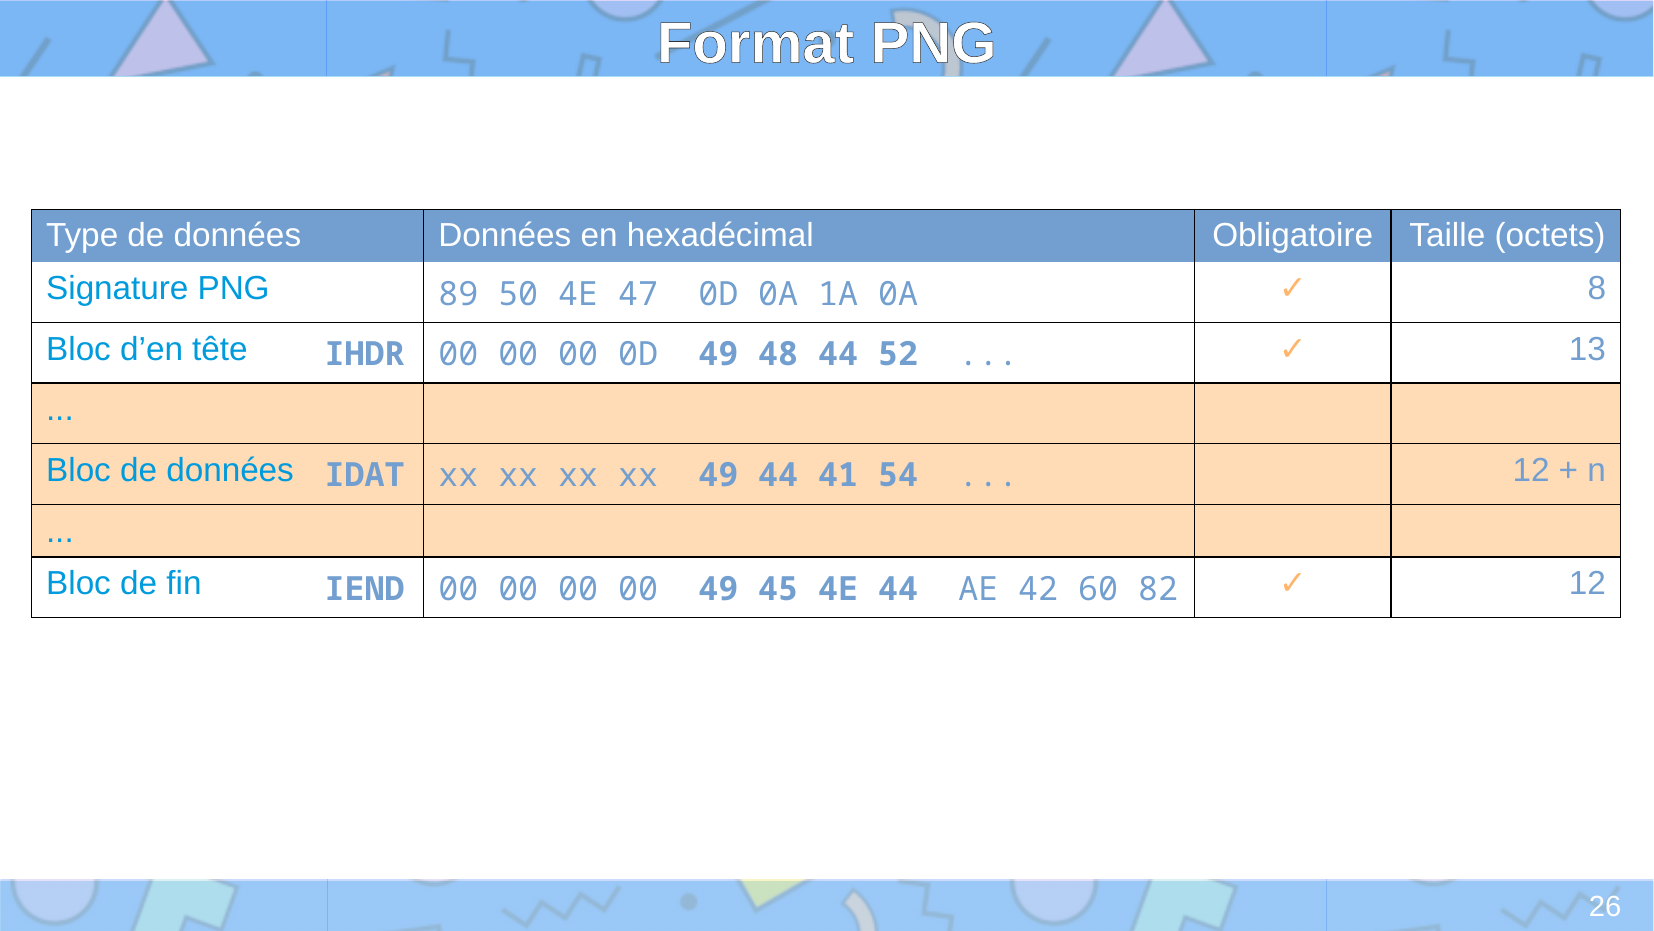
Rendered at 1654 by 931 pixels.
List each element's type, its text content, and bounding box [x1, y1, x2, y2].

title Format PNG [59, 3, 1595, 82]
table_cell [310, 262, 423, 322]
table_cell IHDR [310, 323, 423, 382]
table_cell Signature PNG [32, 262, 310, 322]
table_cell ✓ [1195, 558, 1390, 617]
picture [0, 0, 1654, 76]
table_cell 13 [1392, 323, 1620, 382]
table_cell xx xx xx xx 49 44 41 54 ... [424, 444, 1194, 504]
table_cell IDAT [310, 444, 423, 504]
table_header Taille (octets) [1392, 210, 1620, 262]
table_cell [310, 505, 423, 556]
table_cell [424, 505, 1194, 556]
table_cell 12 [1392, 558, 1620, 617]
table_cell [310, 384, 423, 443]
table_cell 00 00 00 00 49 45 4E 44 AE 42 60 82 [424, 558, 1194, 617]
table_cell 12 + n [1392, 444, 1620, 504]
picture [0, 879, 1654, 931]
table_cell IEND [310, 558, 423, 617]
table_cell 00 00 00 0D 49 48 44 52 ... [424, 323, 1194, 382]
table_cell ✓ [1195, 262, 1390, 322]
table_cell [1195, 444, 1390, 504]
table_header Type de données [32, 210, 423, 262]
table_cell ✓ [1195, 323, 1390, 382]
table_cell 8 [1392, 262, 1620, 322]
table_cell Bloc d’en tête [32, 323, 310, 382]
table_cell Bloc de données [32, 444, 310, 504]
table_cell [1195, 384, 1390, 443]
table_cell 89 50 4E 47 0D 0A 1A 0A [424, 262, 1194, 322]
table_cell [424, 384, 1194, 443]
table_cell ... [32, 384, 310, 443]
table_header Données en hexadécimal [424, 210, 1194, 262]
table_cell [1195, 505, 1390, 556]
table_header Obligatoire [1195, 210, 1390, 262]
table_cell [1392, 505, 1620, 556]
table_cell ... [32, 505, 310, 556]
table_cell [1392, 384, 1620, 443]
table_cell Bloc de fin [32, 558, 310, 617]
